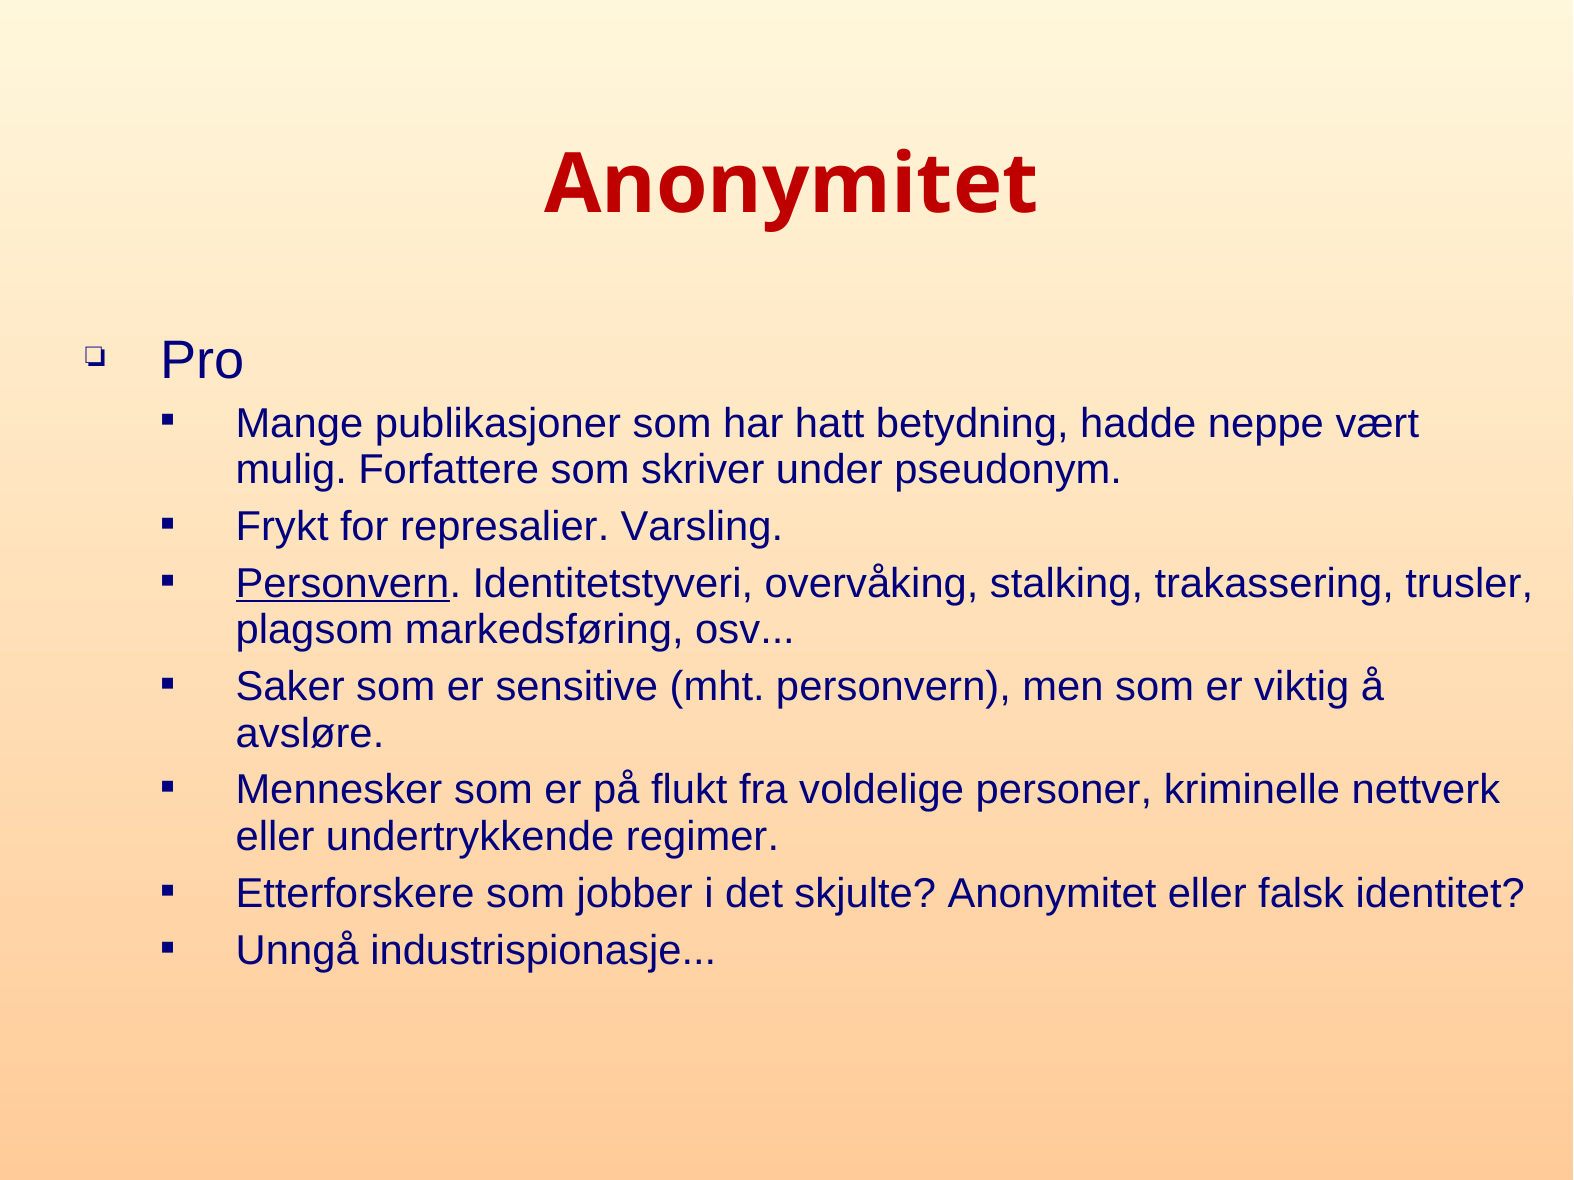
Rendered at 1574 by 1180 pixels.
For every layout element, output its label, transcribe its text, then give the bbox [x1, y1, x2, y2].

title Anonymitet [39, 54, 1543, 309]
list Pro Mange publikasjoner som har hatt betydning, hadde neppe vært mulig. Forfattere som skriver under pseudonym. Frykt for represalier. Varsling. Personvern. Identitetstyveri, overvåking, stalking, trakassering, trusler, plagsom markedsføring, osv... Saker som er sensitive (mht. personvern), men som er viktig å avsløre. Mennesker som er på flukt fra voldelige personer, kriminelle nettverk eller undertrykkende regimer. Etterforskere som jobber i det skjulte? Anonymitet eller falsk identitet? Unngå industrispionasje... [85, 336, 1539, 1170]
